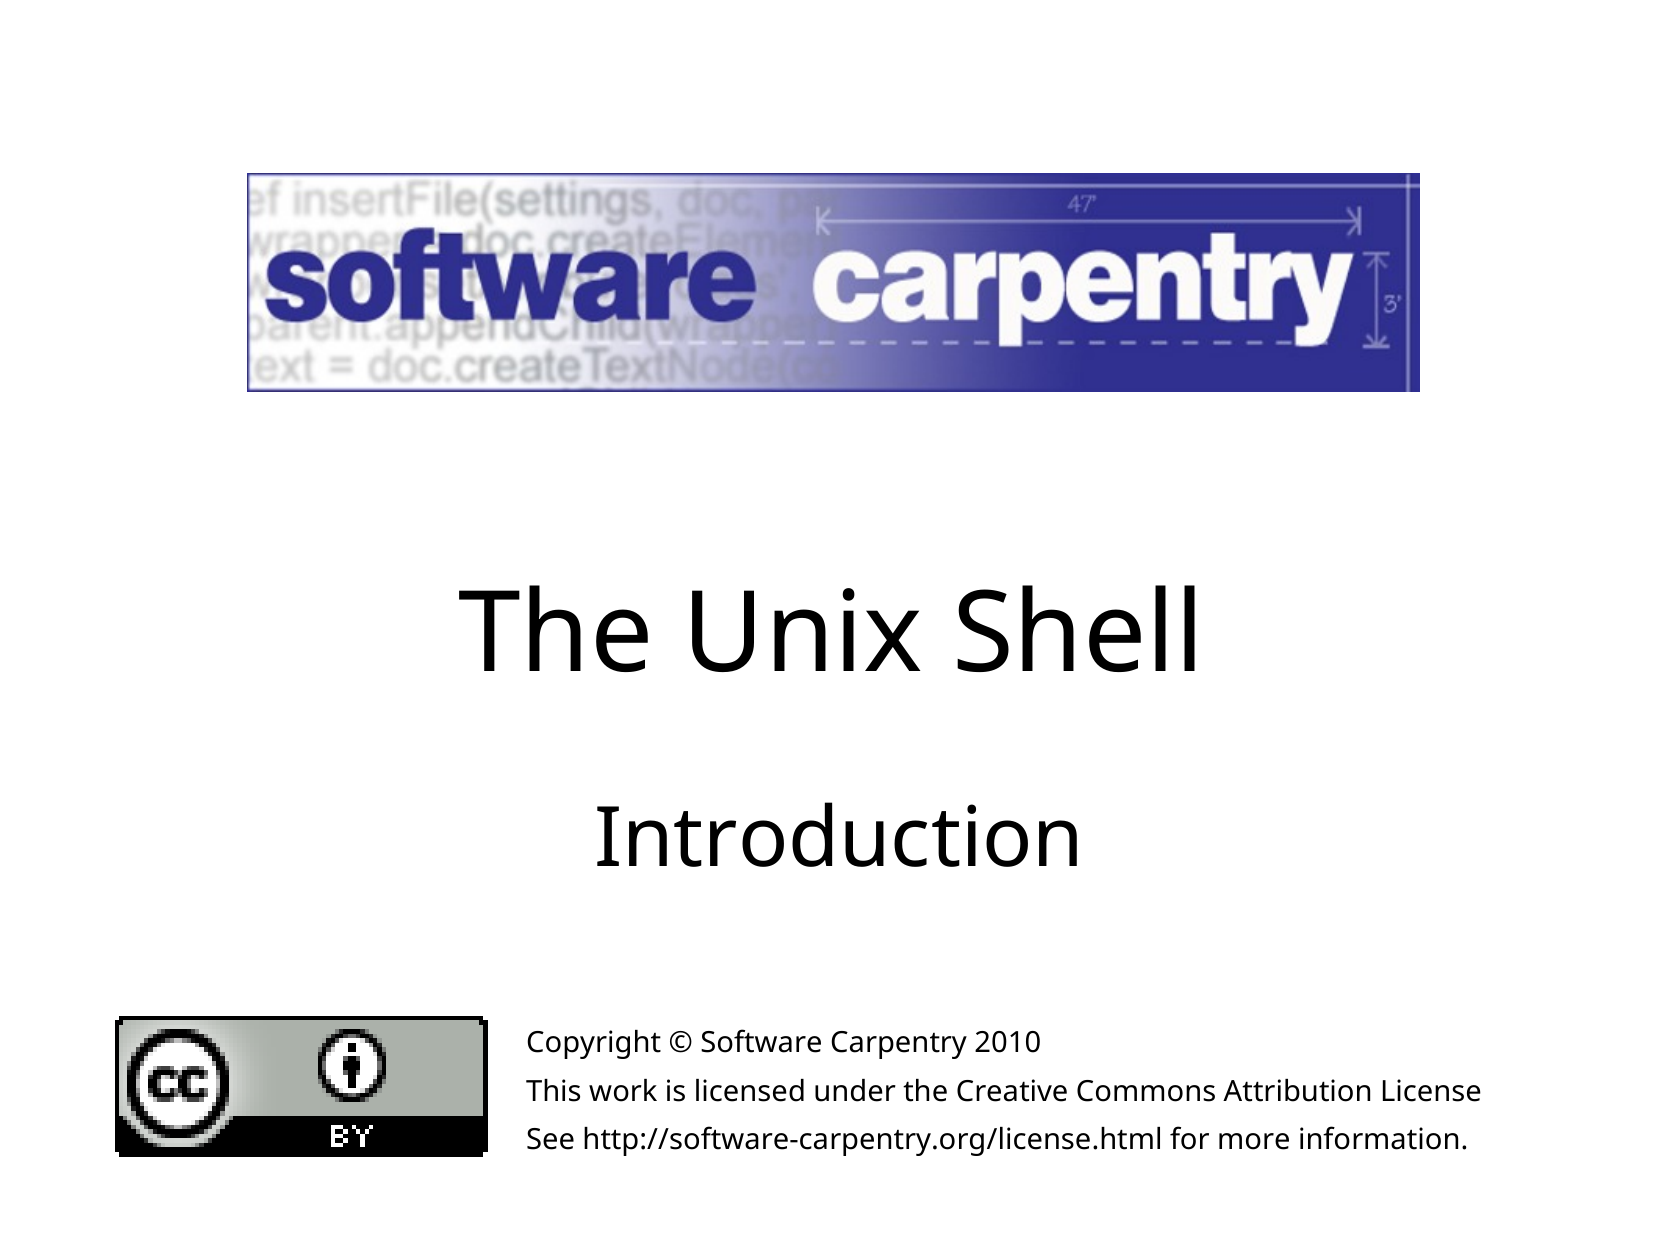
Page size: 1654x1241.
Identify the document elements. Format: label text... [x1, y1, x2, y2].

text_box The Unix Shell [245, 549, 1418, 697]
picture [115, 1016, 488, 1158]
picture [247, 173, 1420, 392]
text_box Copyright © Software Carpentry 2010 This work is licensed under the Creative Commons Attribution License See http://software-carpentry.org/license.html for more information. [511, 1014, 1574, 1164]
text_box Introduction [188, 773, 1490, 883]
